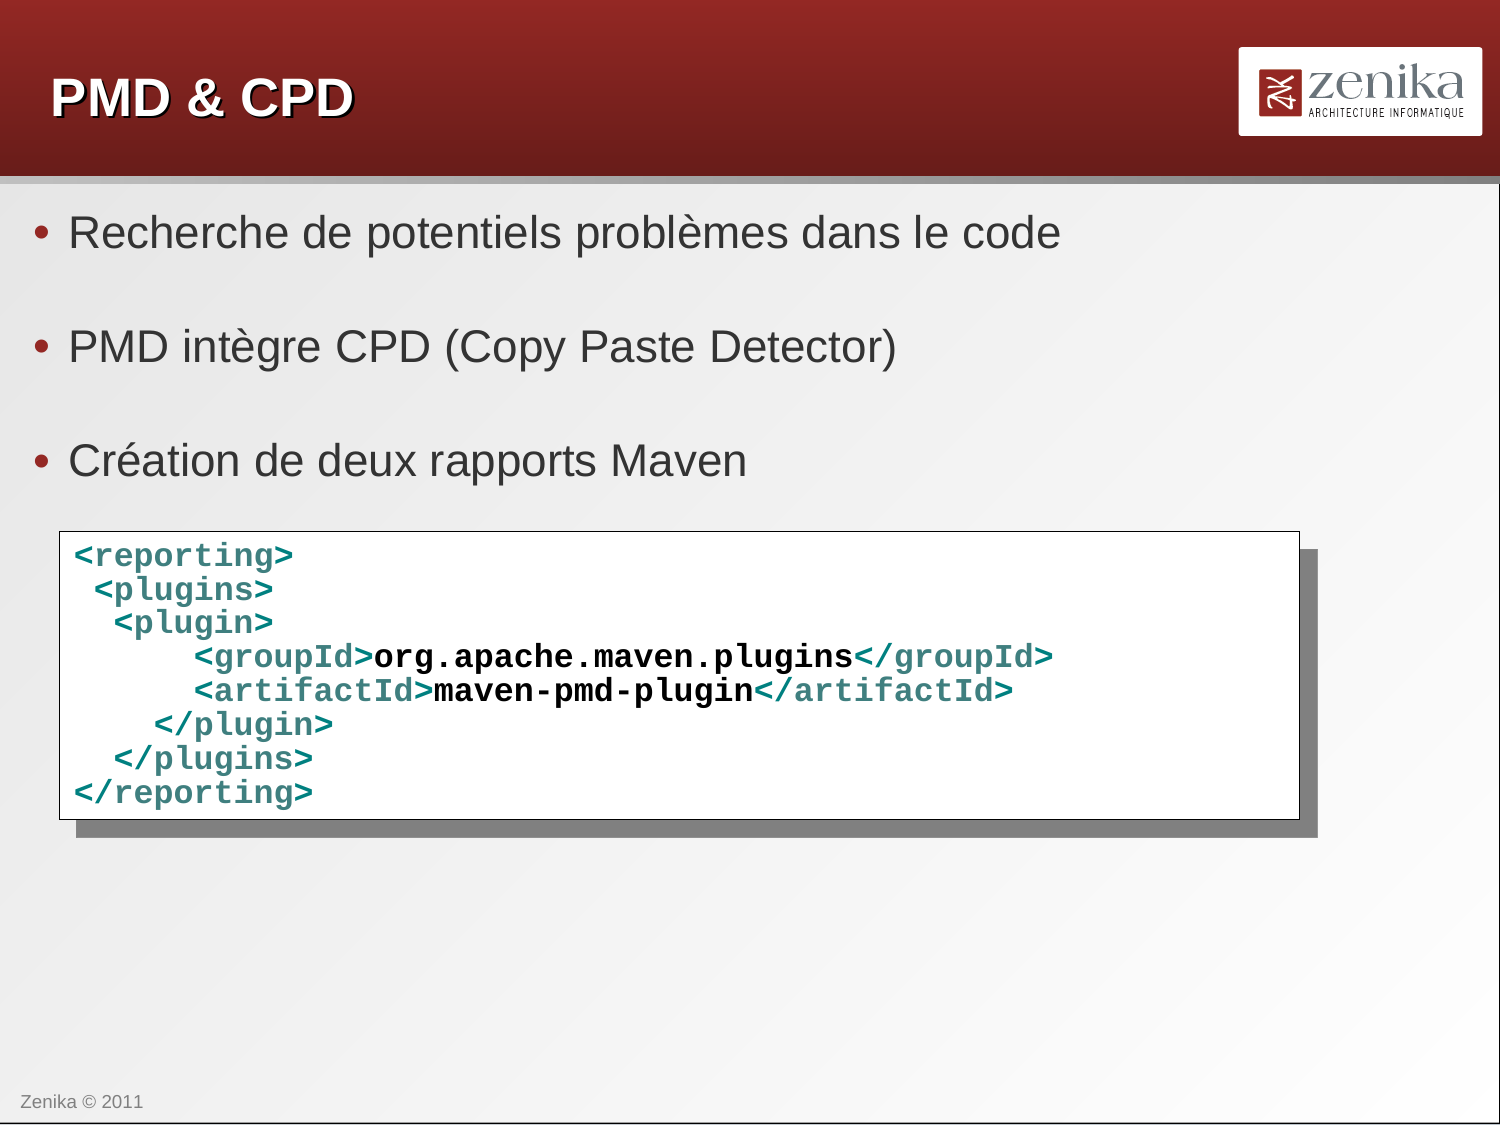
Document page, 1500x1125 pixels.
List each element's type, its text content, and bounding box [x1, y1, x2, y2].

text_box <reporting> <plugins> <plugin> <groupId>org.apache.maven.plugins</groupId> <artifactId>maven-pmd-plugin</artifactId> </plugin> </plugins> </reporting> [59, 531, 1300, 820]
title PMD & CPD [50, 15, 1206, 180]
list Recherche de potentiels problèmes dans le code PMD intègre CPD (Copy Paste Detector) Création de deux rapports Maven [33, 206, 1418, 485]
picture [1257, 58, 1464, 125]
